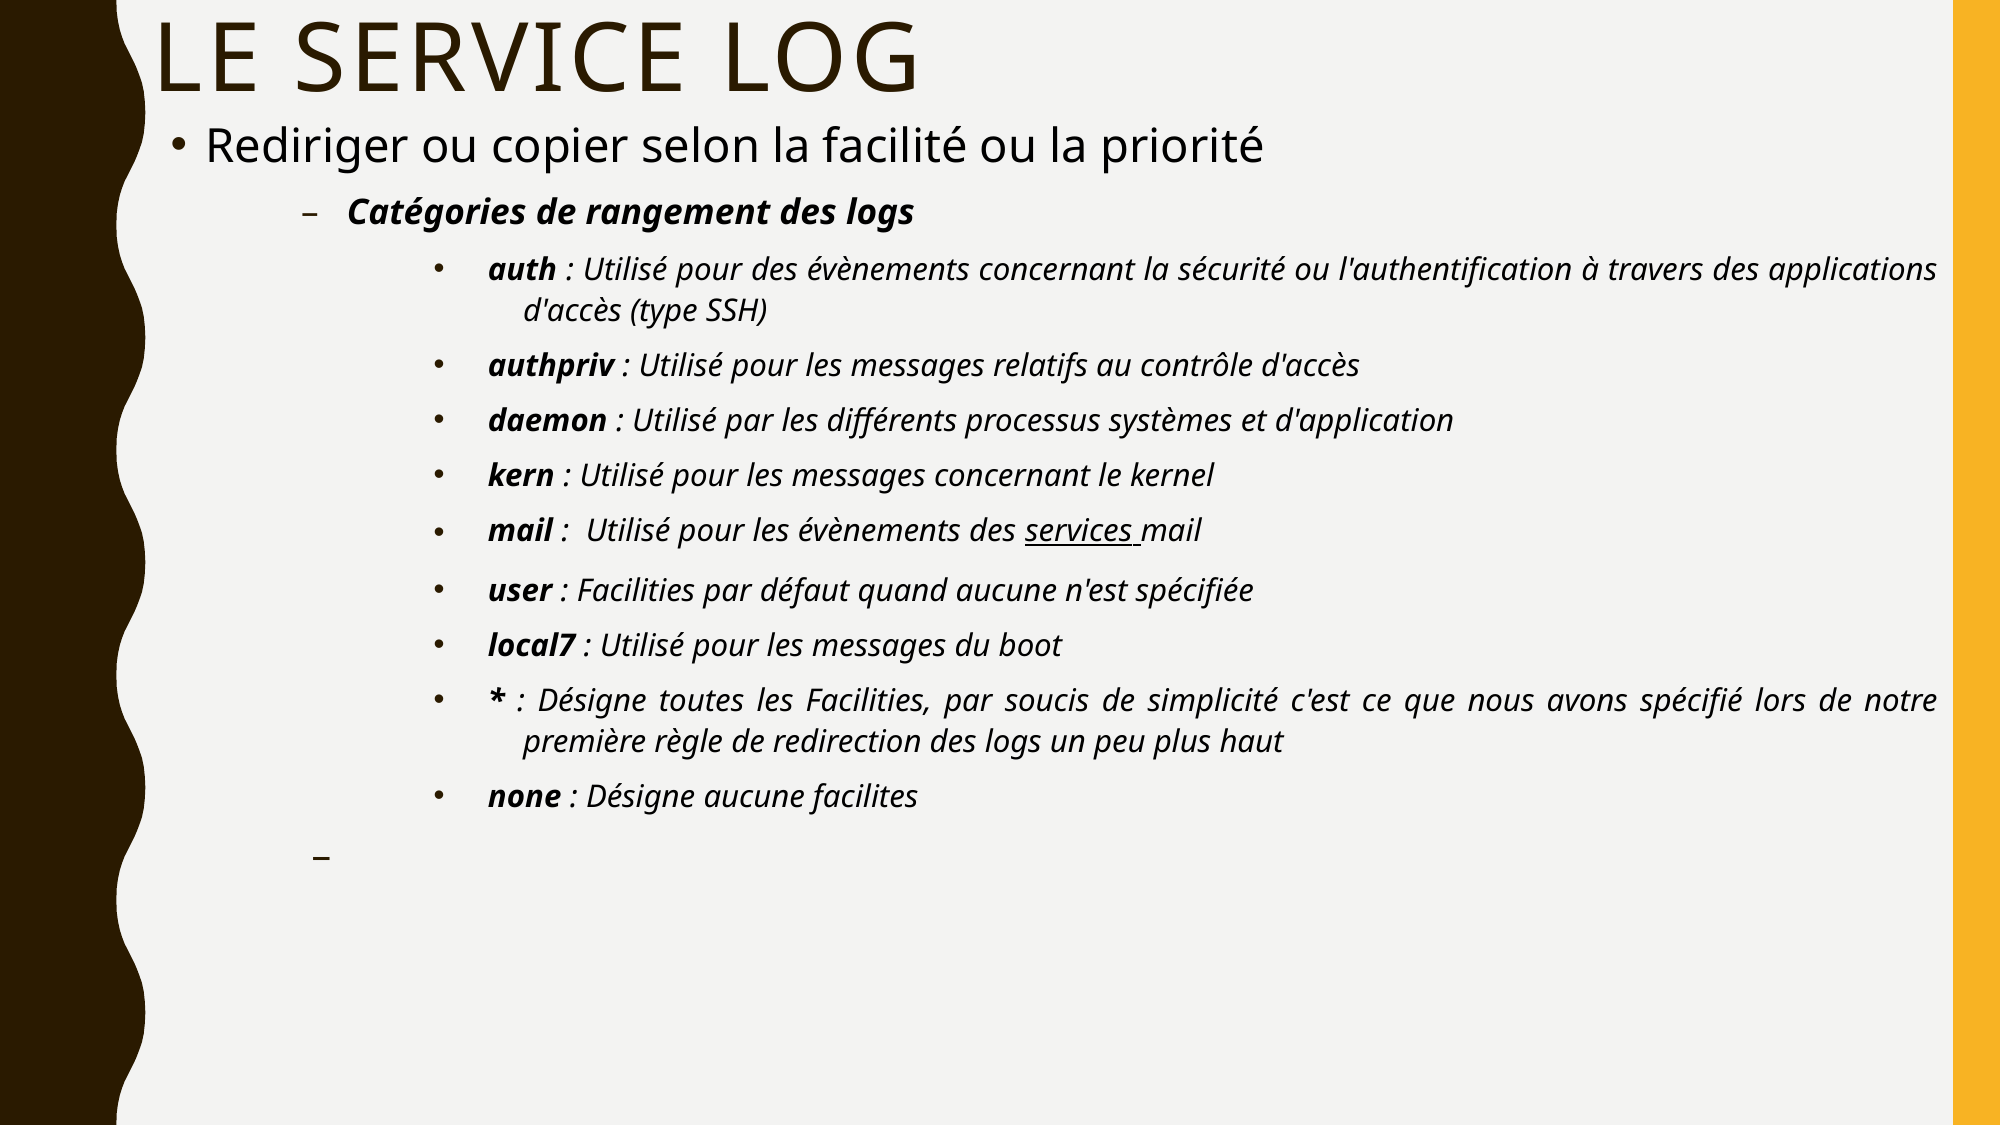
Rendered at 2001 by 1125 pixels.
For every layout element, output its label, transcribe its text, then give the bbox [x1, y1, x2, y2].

title Le service log [138, 1, 1808, 121]
list Rediriger ou copier selon la facilité ou la priorité Catégories de rangement des logs auth : Utilisé pour des évènements concernant la sécurité ou l'authentification à travers des applications d'accès (type SSH) authpriv : Utilisé pour les messages relatifs au contrôle d'accès daemon : Utilisé par les différents processus systèmes et d'application kern : Utilisé pour les messages concernant le kernel mail : Utilisé pour les évènements des services mail user : Facilities par défaut quand aucune n'est spécifiée local7 : Utilisé pour les messages du boot * : Désigne toutes les Facilities, par soucis de simplicité c'est ce que nous avons spécifié lors de notre première règle de redirection des logs un peu plus haut none : Désigne aucune facilites [155, 102, 1955, 824]
